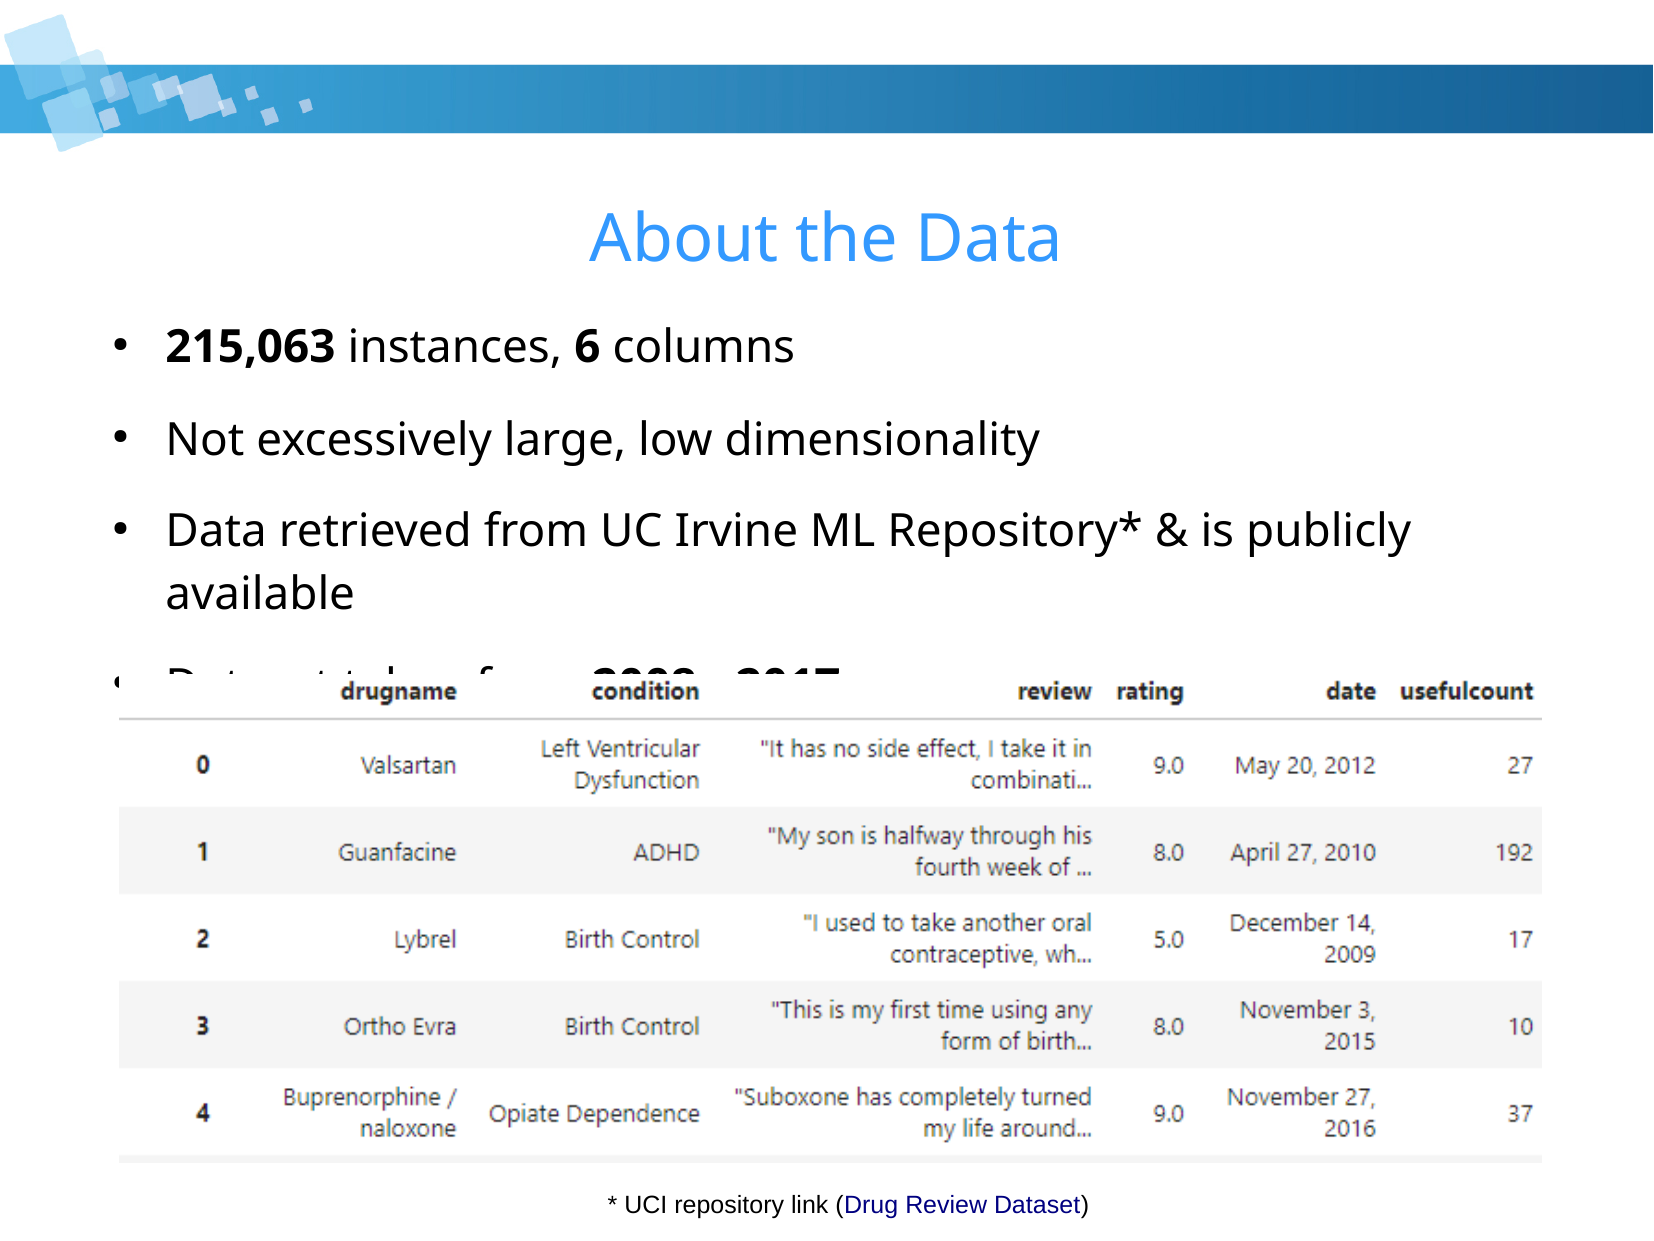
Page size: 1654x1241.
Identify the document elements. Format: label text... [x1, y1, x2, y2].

picture [0, 0, 1653, 1238]
text_box * UCI repository link (Drug Review Dataset) [246, 1183, 1380, 1241]
title About the Data [82, 132, 1571, 340]
list 215,063 instances, 6 columns Not excessively large, low dimensionality Data retrieved from UC Irvine ML Repository* & is publicly available Dataset taken from 2008 - 2017 [94, 313, 1583, 720]
